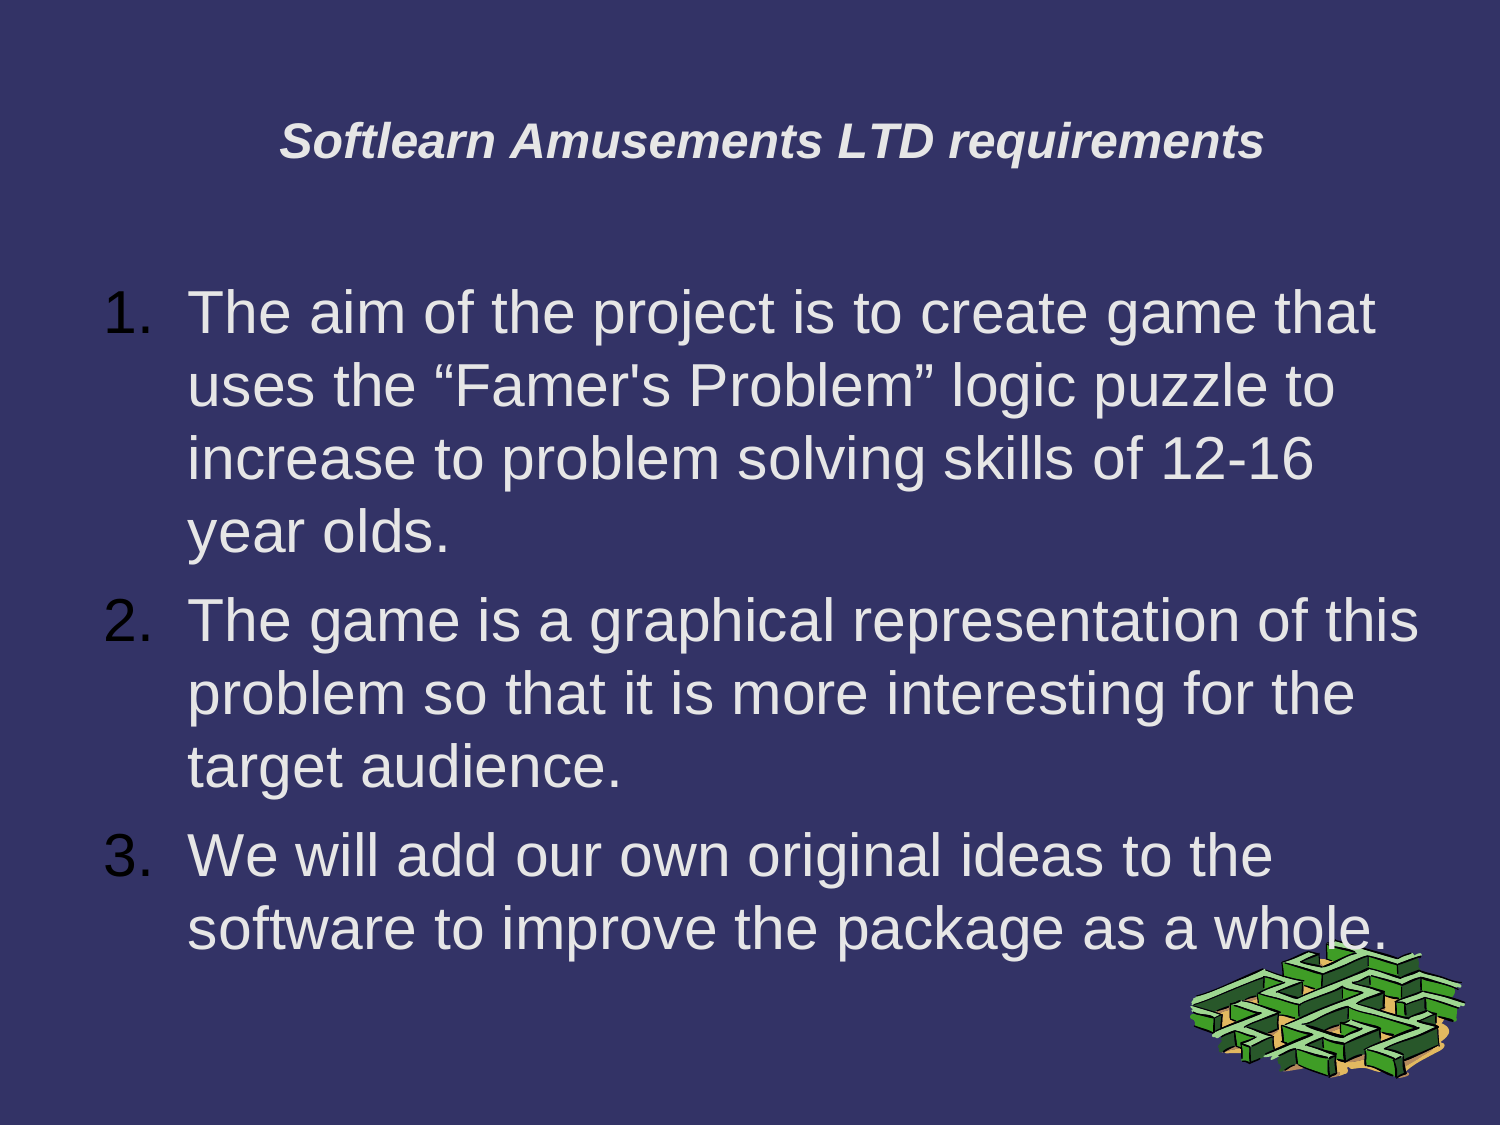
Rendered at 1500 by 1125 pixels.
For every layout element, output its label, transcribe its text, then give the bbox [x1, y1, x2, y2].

list The aim of the project is to create game that uses the “Famer's Problem” logic puzzle to increase to problem solving skills of 12-16 year olds. The game is a graphical representation of this problem so that it is more interesting for the target audience. We will add our own original ideas to the software to improve the package as a whole. [88, 265, 1439, 1125]
title Softlearn Amusements LTD requirements [0, 45, 1500, 233]
